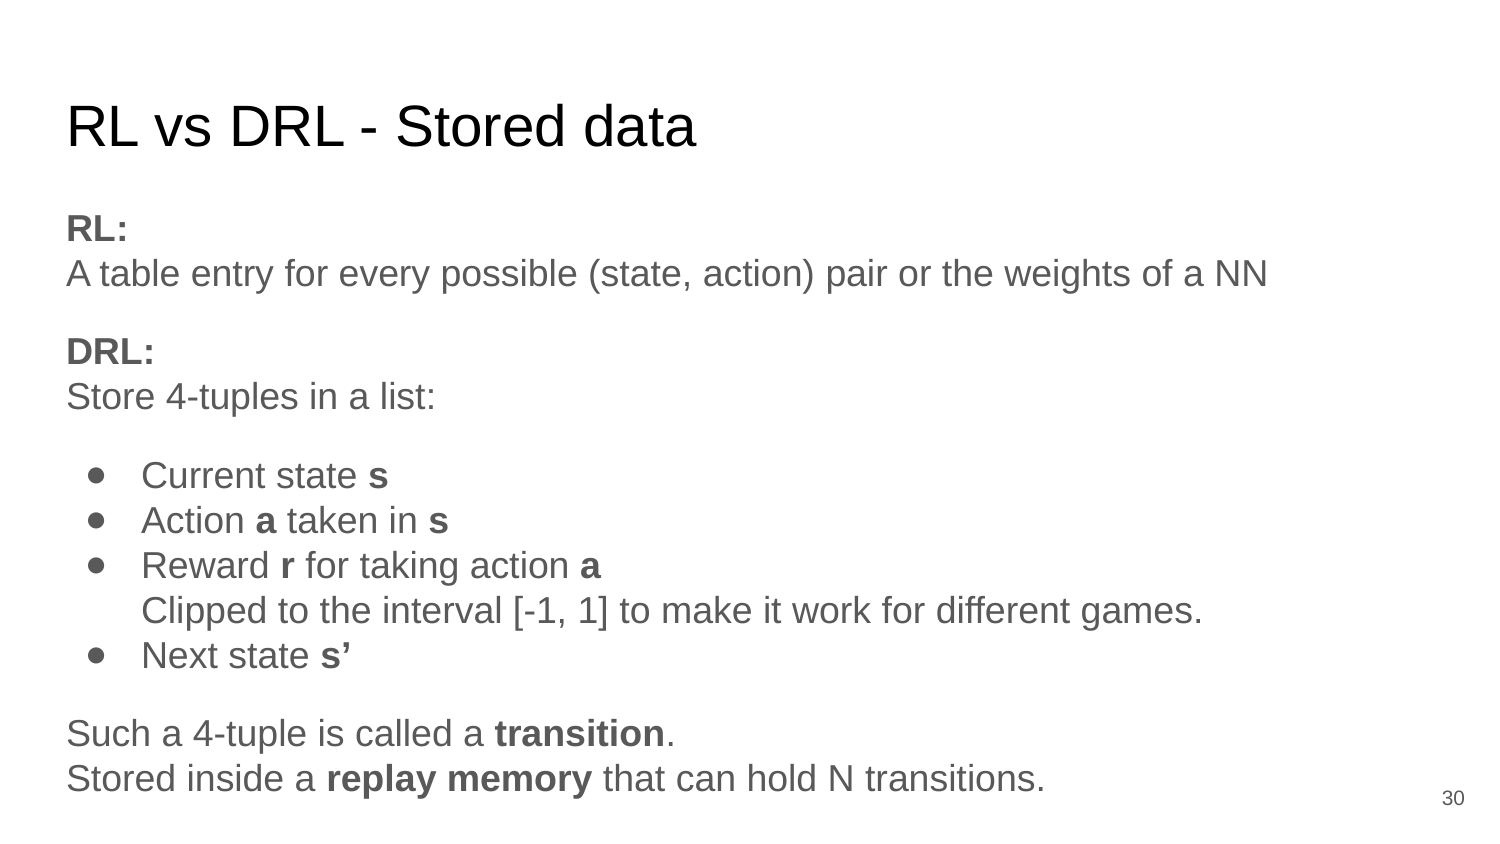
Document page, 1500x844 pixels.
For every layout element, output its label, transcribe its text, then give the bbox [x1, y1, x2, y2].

title RL vs DRL - Stored data [51, 72, 1449, 167]
slide_number <number> [1389, 764, 1480, 830]
list RL: A table entry for every possible (state, action) pair or the weights of a NN DRL: Store 4-tuples in a list: Current state s Action a taken in s Reward r for taking action a Clipped to the interval [-1, 1] to make it work for different games. Next state s’ Such a 4-tuple is called a transition. Stored inside a replay memory that can hold N transitions. [51, 189, 1449, 750]
